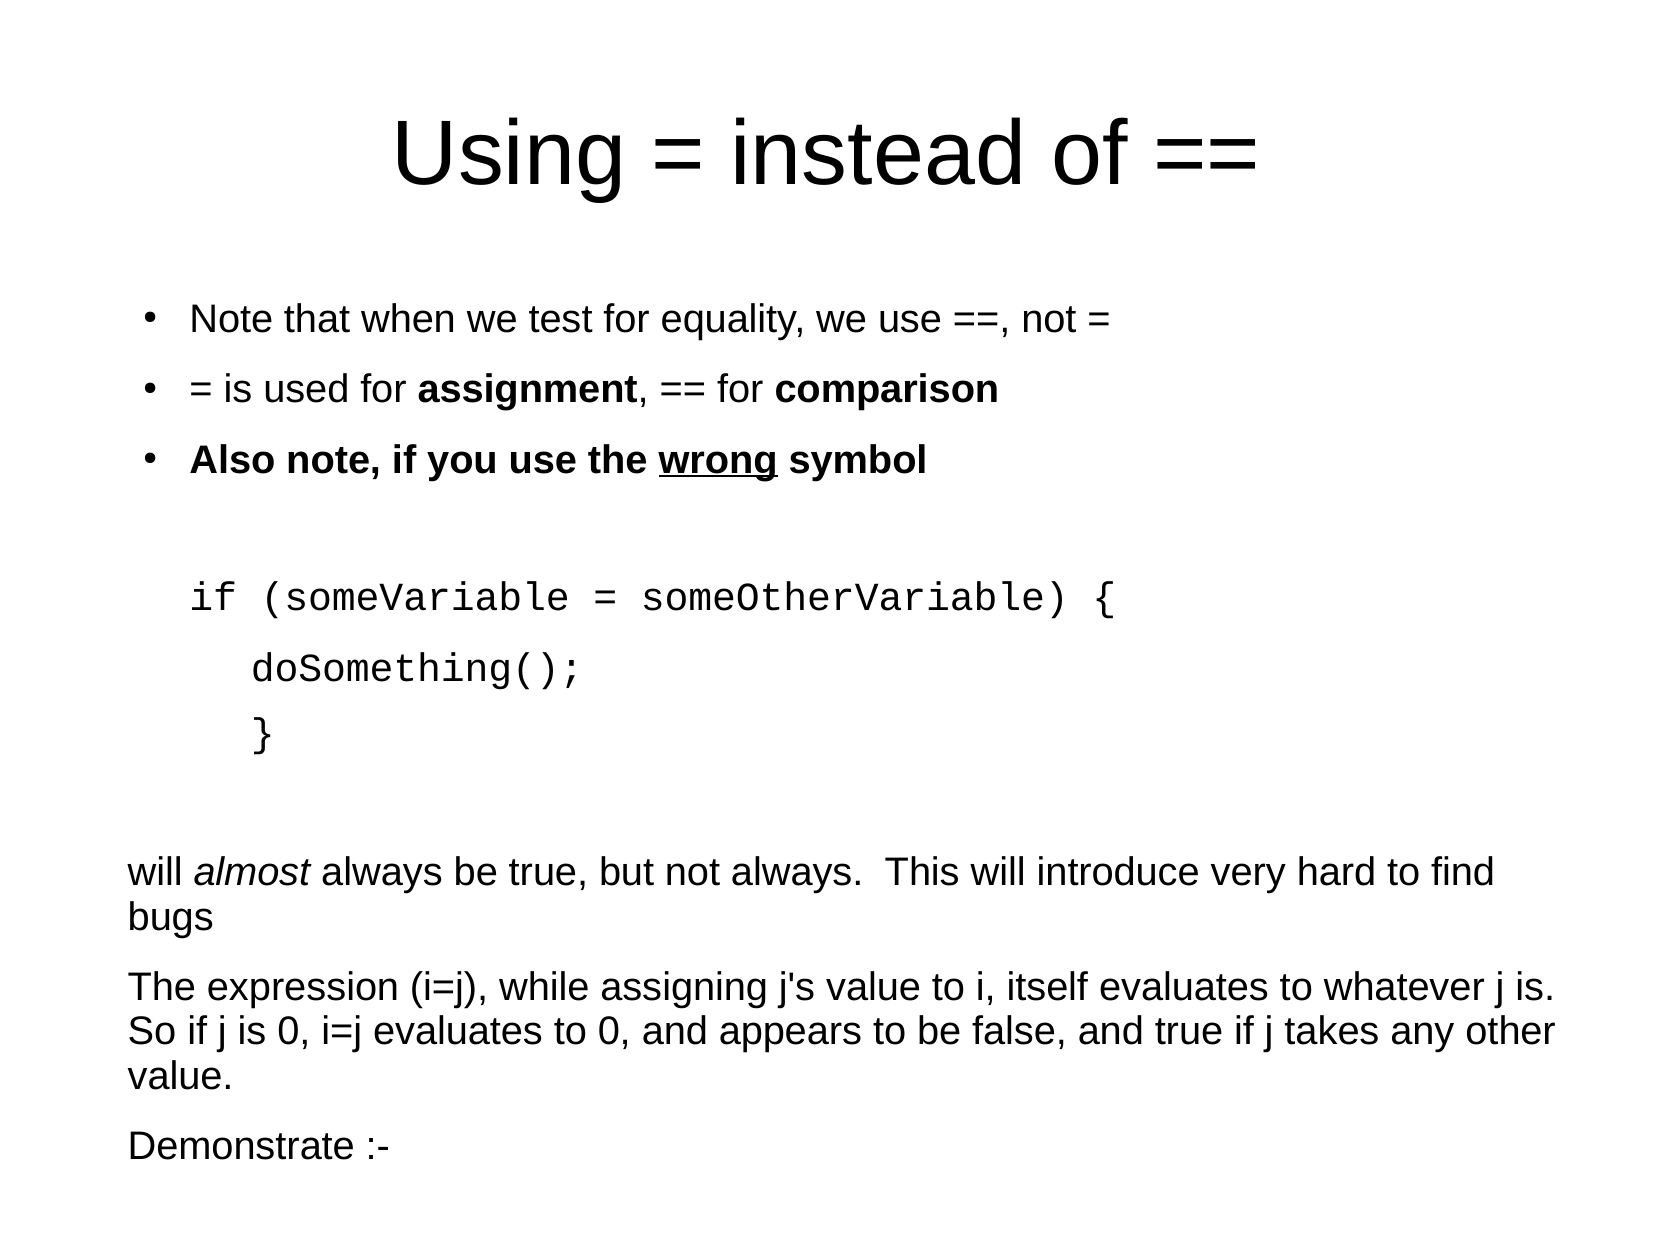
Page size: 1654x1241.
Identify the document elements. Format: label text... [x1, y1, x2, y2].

list Note that when we test for equality, we use ==, not = = is used for assignment, == for comparison Also note, if you use the wrong symbol if (someVariable = someOtherVariable) { doSomething(); } will almost always be true, but not always. This will introduce very hard to find bugs The expression (i=j), while assigning j's value to i, itself evaluates to whatever j is. So if j is 0, i=j evaluates to 0, and appears to be false, and true if j takes any other value. Demonstrate :- [127, 296, 1583, 1170]
title Using = instead of == [82, 49, 1571, 257]
